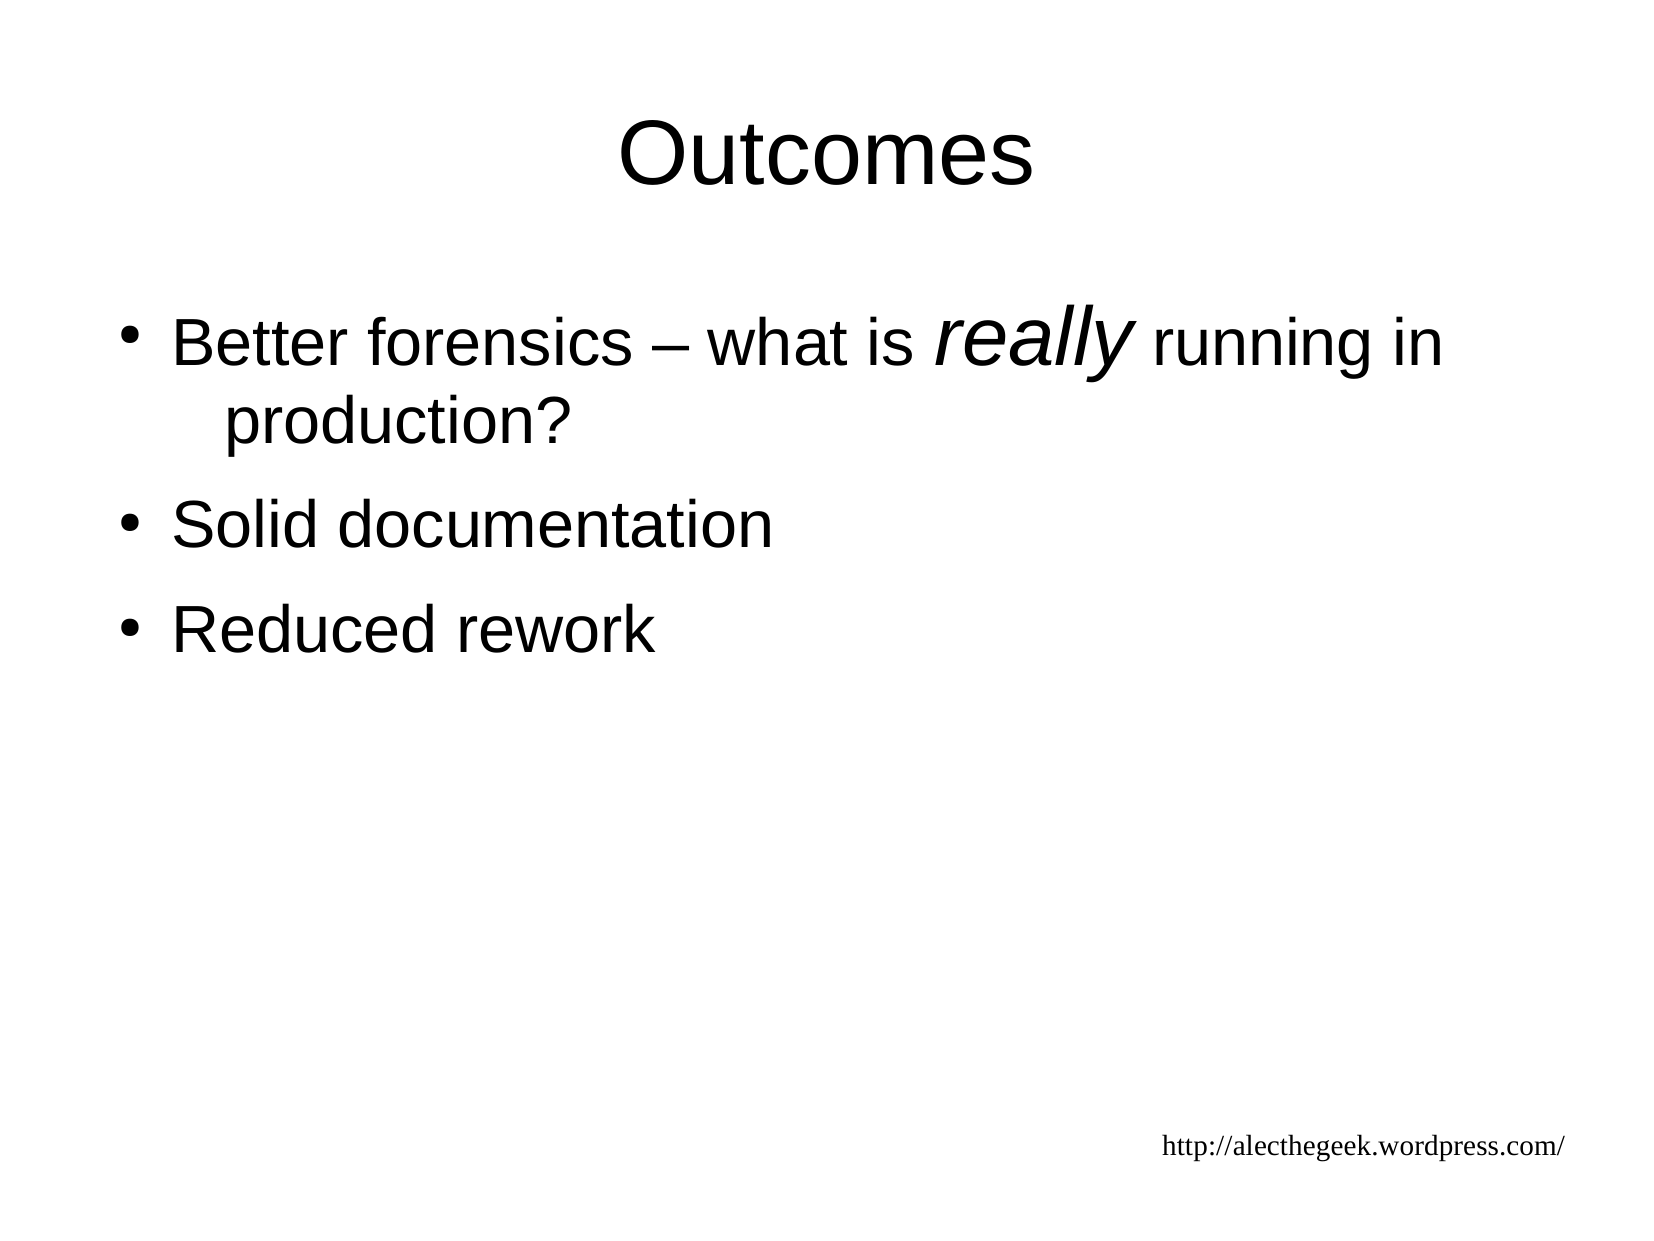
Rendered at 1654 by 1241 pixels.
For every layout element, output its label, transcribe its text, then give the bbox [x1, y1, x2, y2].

list Better forensics – what is really running in production? Solid documentation Reduced rework [82, 290, 1571, 1094]
title Outcomes [82, 56, 1571, 250]
